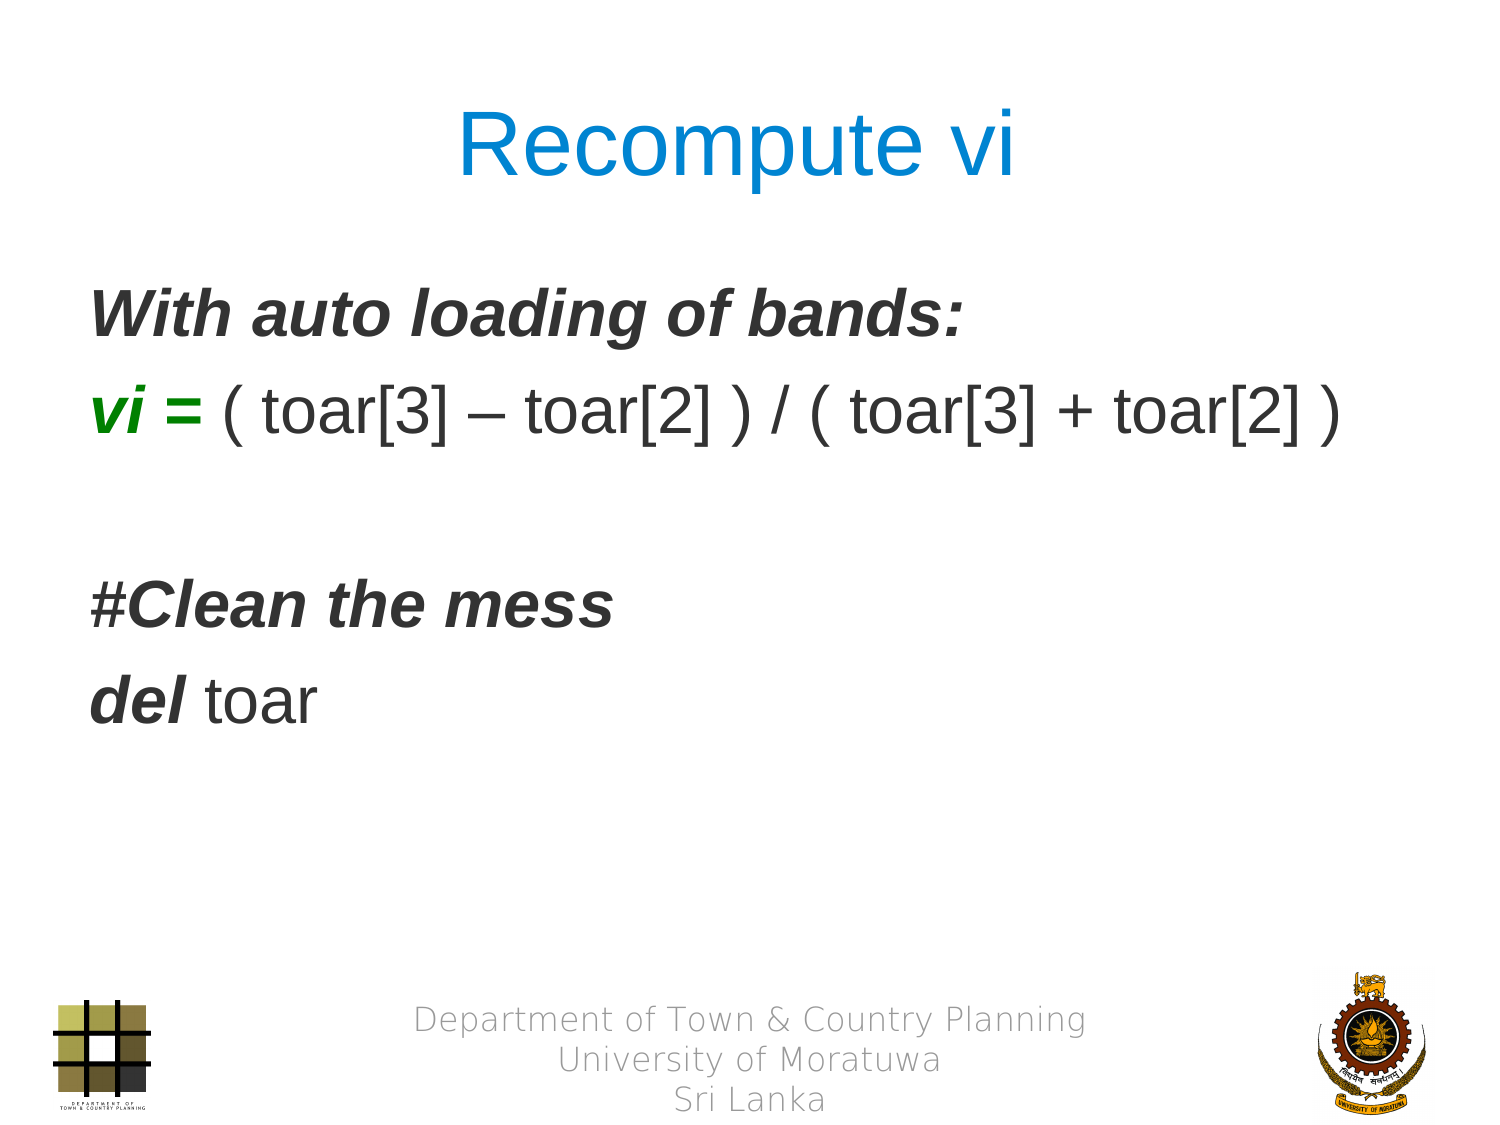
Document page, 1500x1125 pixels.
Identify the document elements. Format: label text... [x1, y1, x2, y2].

picture [53, 1000, 151, 1110]
list With auto loading of bands: vi = ( toar[3] – toar[2] ) / ( toar[3] + toar[2] ) #Clean the mess del toar [75, 262, 1426, 916]
picture [1312, 966, 1435, 1125]
title Recompute vi [75, 45, 1426, 233]
